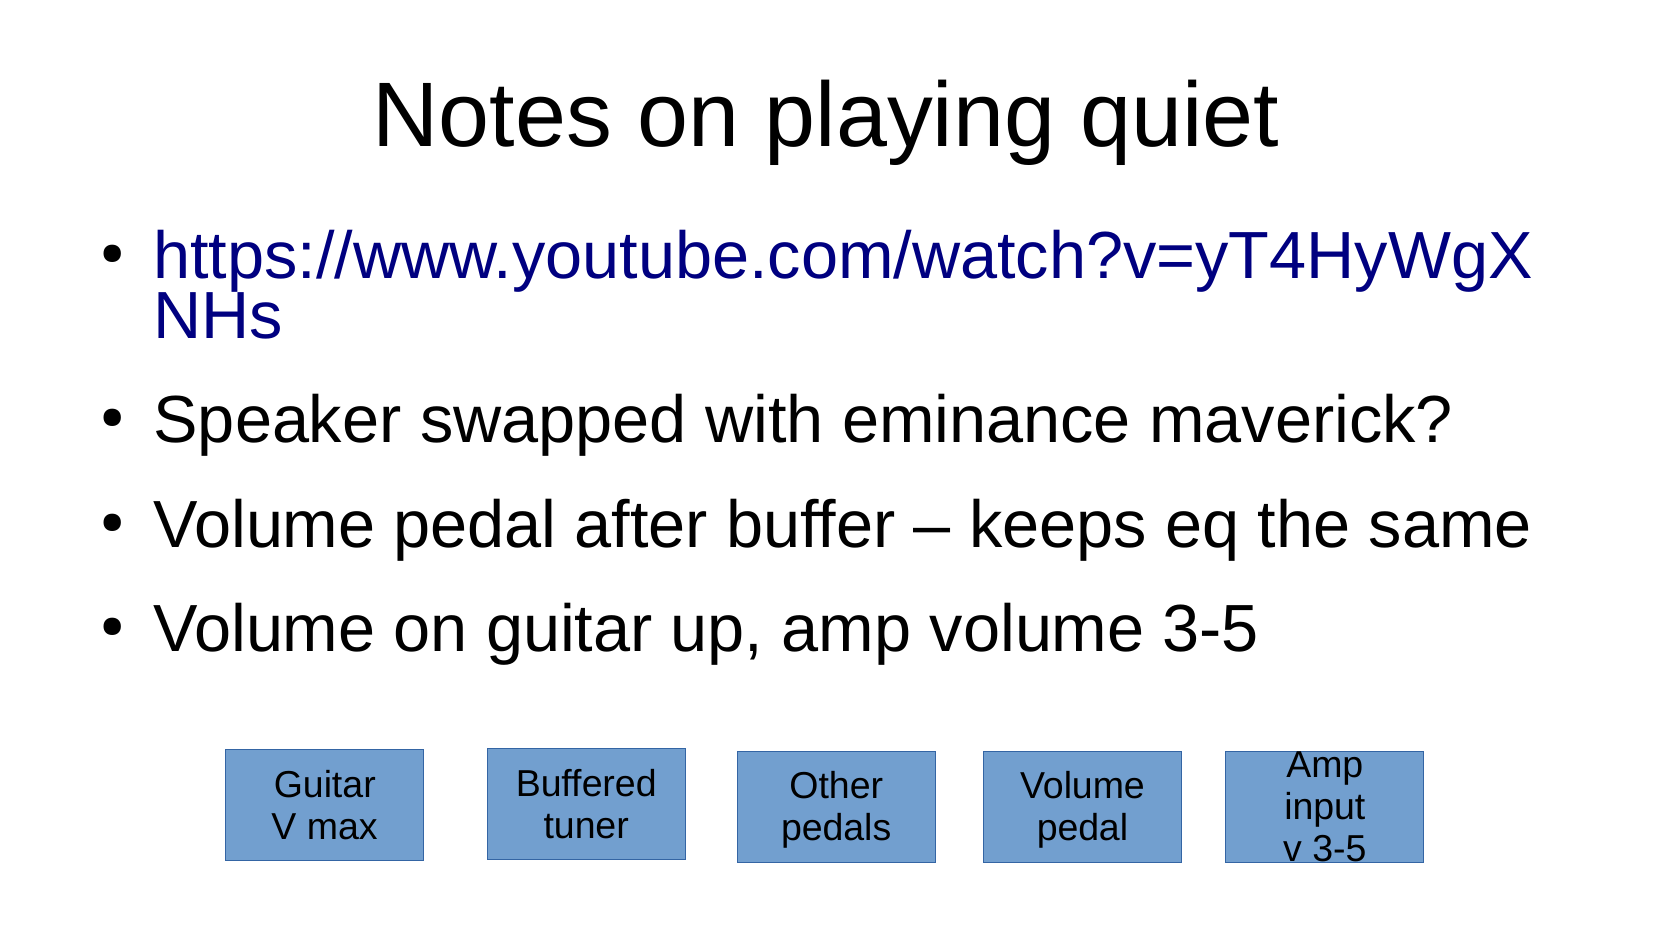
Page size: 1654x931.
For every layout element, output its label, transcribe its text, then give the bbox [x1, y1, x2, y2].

text_box Volume pedal [983, 751, 1182, 863]
text_box Buffered tuner [487, 748, 686, 860]
text_box Other pedals [737, 751, 936, 863]
text_box Amp input v 3-5 [1225, 751, 1424, 863]
list https://www.youtube.com/watch?v=yT4HyWgXNHs Speaker swapped with eminance maverick? Volume pedal after buffer – keeps eq the same Volume on guitar up, amp volume 3-5 [82, 217, 1571, 758]
title Notes on playing quiet [82, 37, 1571, 193]
text_box Guitar V max [225, 749, 424, 861]
